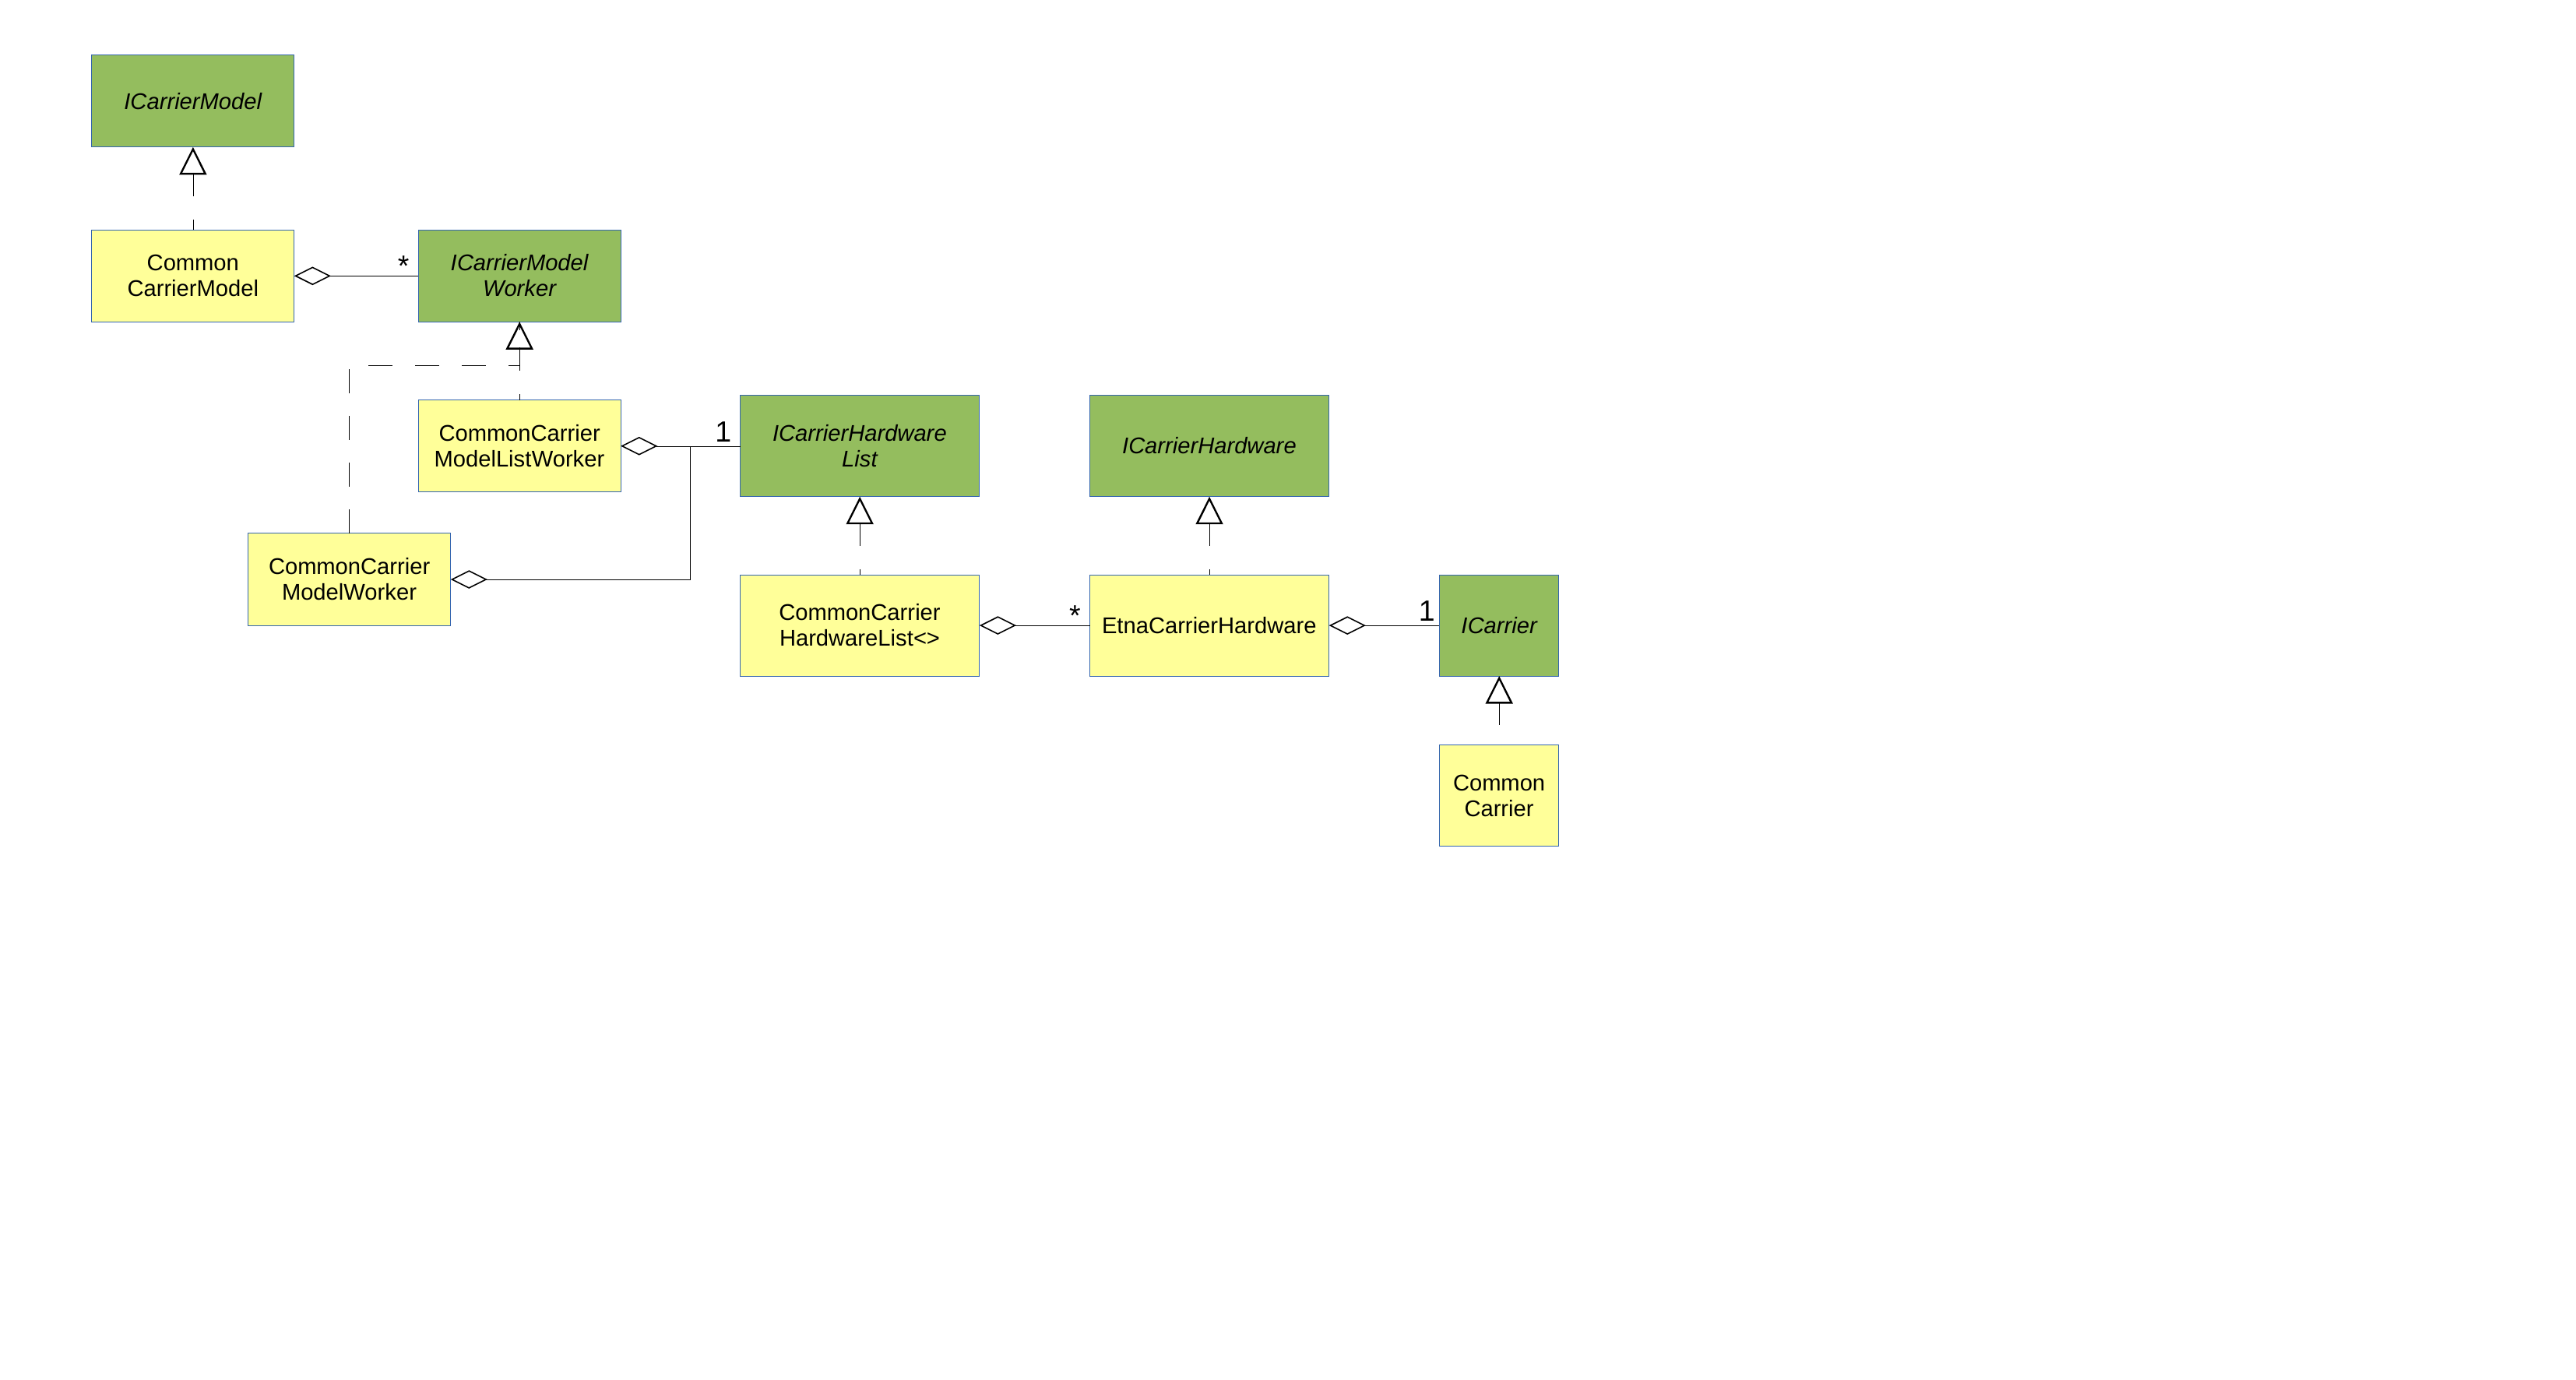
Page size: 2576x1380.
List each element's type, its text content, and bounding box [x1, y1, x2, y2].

text_box ICarrierHardware List [740, 395, 980, 497]
text_box 1 [1407, 588, 1447, 633]
text_box ICarrier [1439, 575, 1559, 677]
text_box ICarrierHardware [1089, 395, 1329, 497]
text_box Common CarrierModel [91, 230, 294, 322]
text_box * [1057, 593, 1093, 638]
text_box CommonCarrier HardwareList<> [740, 575, 980, 677]
text_box 1 [703, 409, 743, 454]
text_box ICarrierModel Worker [418, 230, 621, 322]
text_box CommonCarrier ModelListWorker [418, 400, 621, 492]
text_box ICarrierModel [91, 55, 294, 147]
text_box Common Carrier [1439, 745, 1559, 847]
text_box * [386, 243, 421, 288]
text_box CommonCarrier ModelWorker [248, 533, 451, 626]
text_box EtnaCarrierHardware [1089, 575, 1329, 677]
